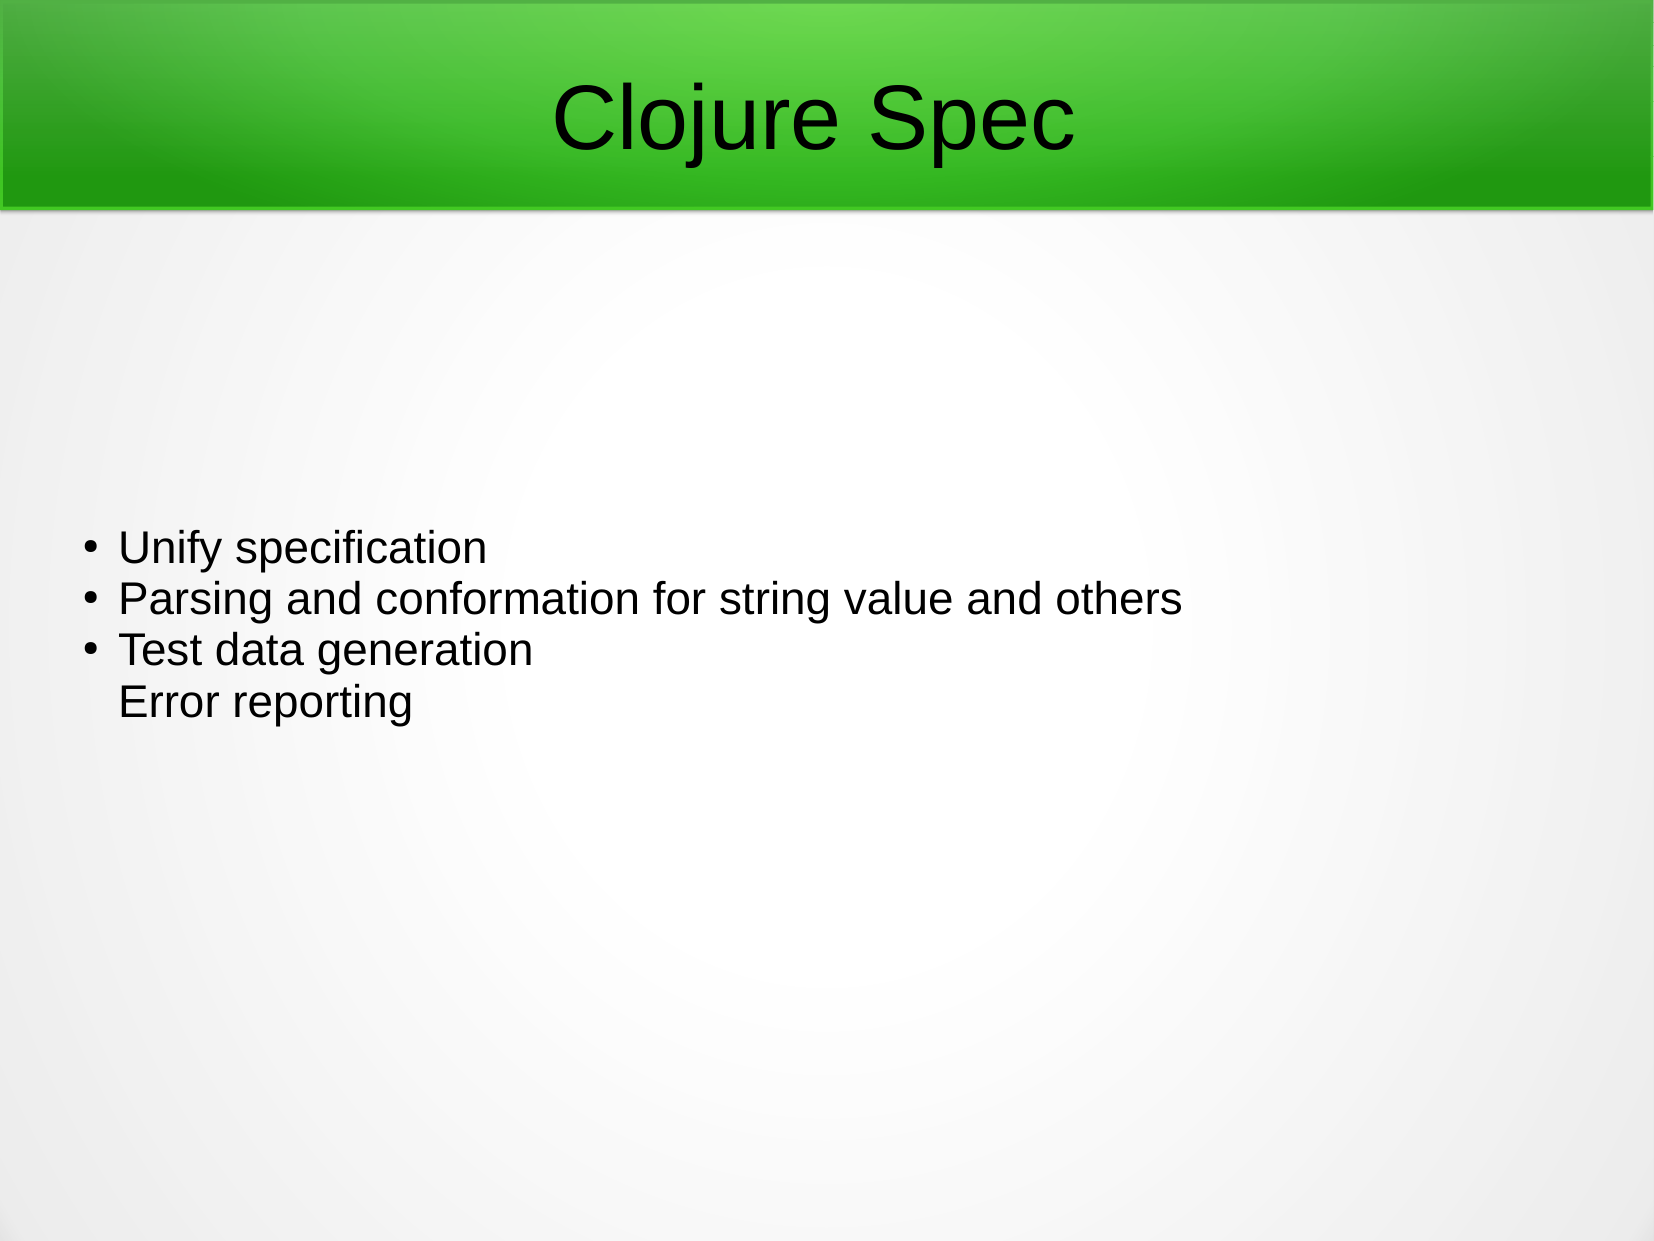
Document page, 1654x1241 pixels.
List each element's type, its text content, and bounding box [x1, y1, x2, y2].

title Clojure Spec [82, 47, 1571, 189]
subtitle Unify specification Parsing and conformation for string value and others Test data generation Error reporting [82, 290, 1571, 1010]
